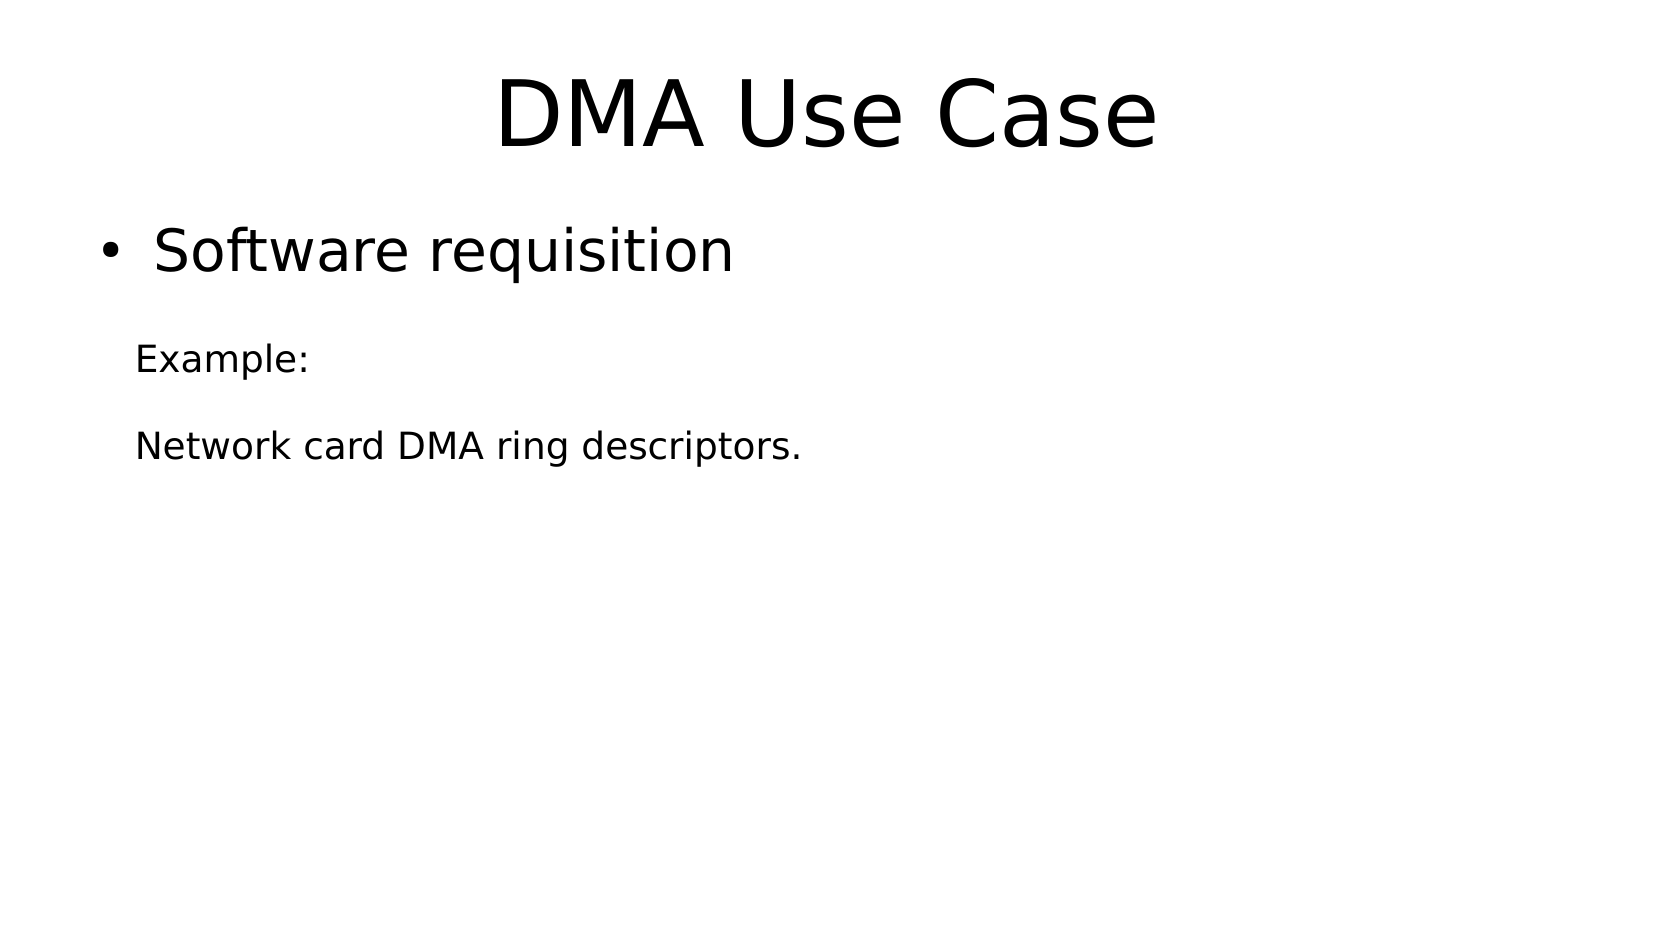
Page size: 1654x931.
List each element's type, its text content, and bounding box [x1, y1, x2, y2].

list Software requisition [82, 217, 1571, 301]
title DMA Use Case [82, 37, 1571, 193]
text_box Example: Network card DMA ring descriptors. [120, 330, 1271, 694]
